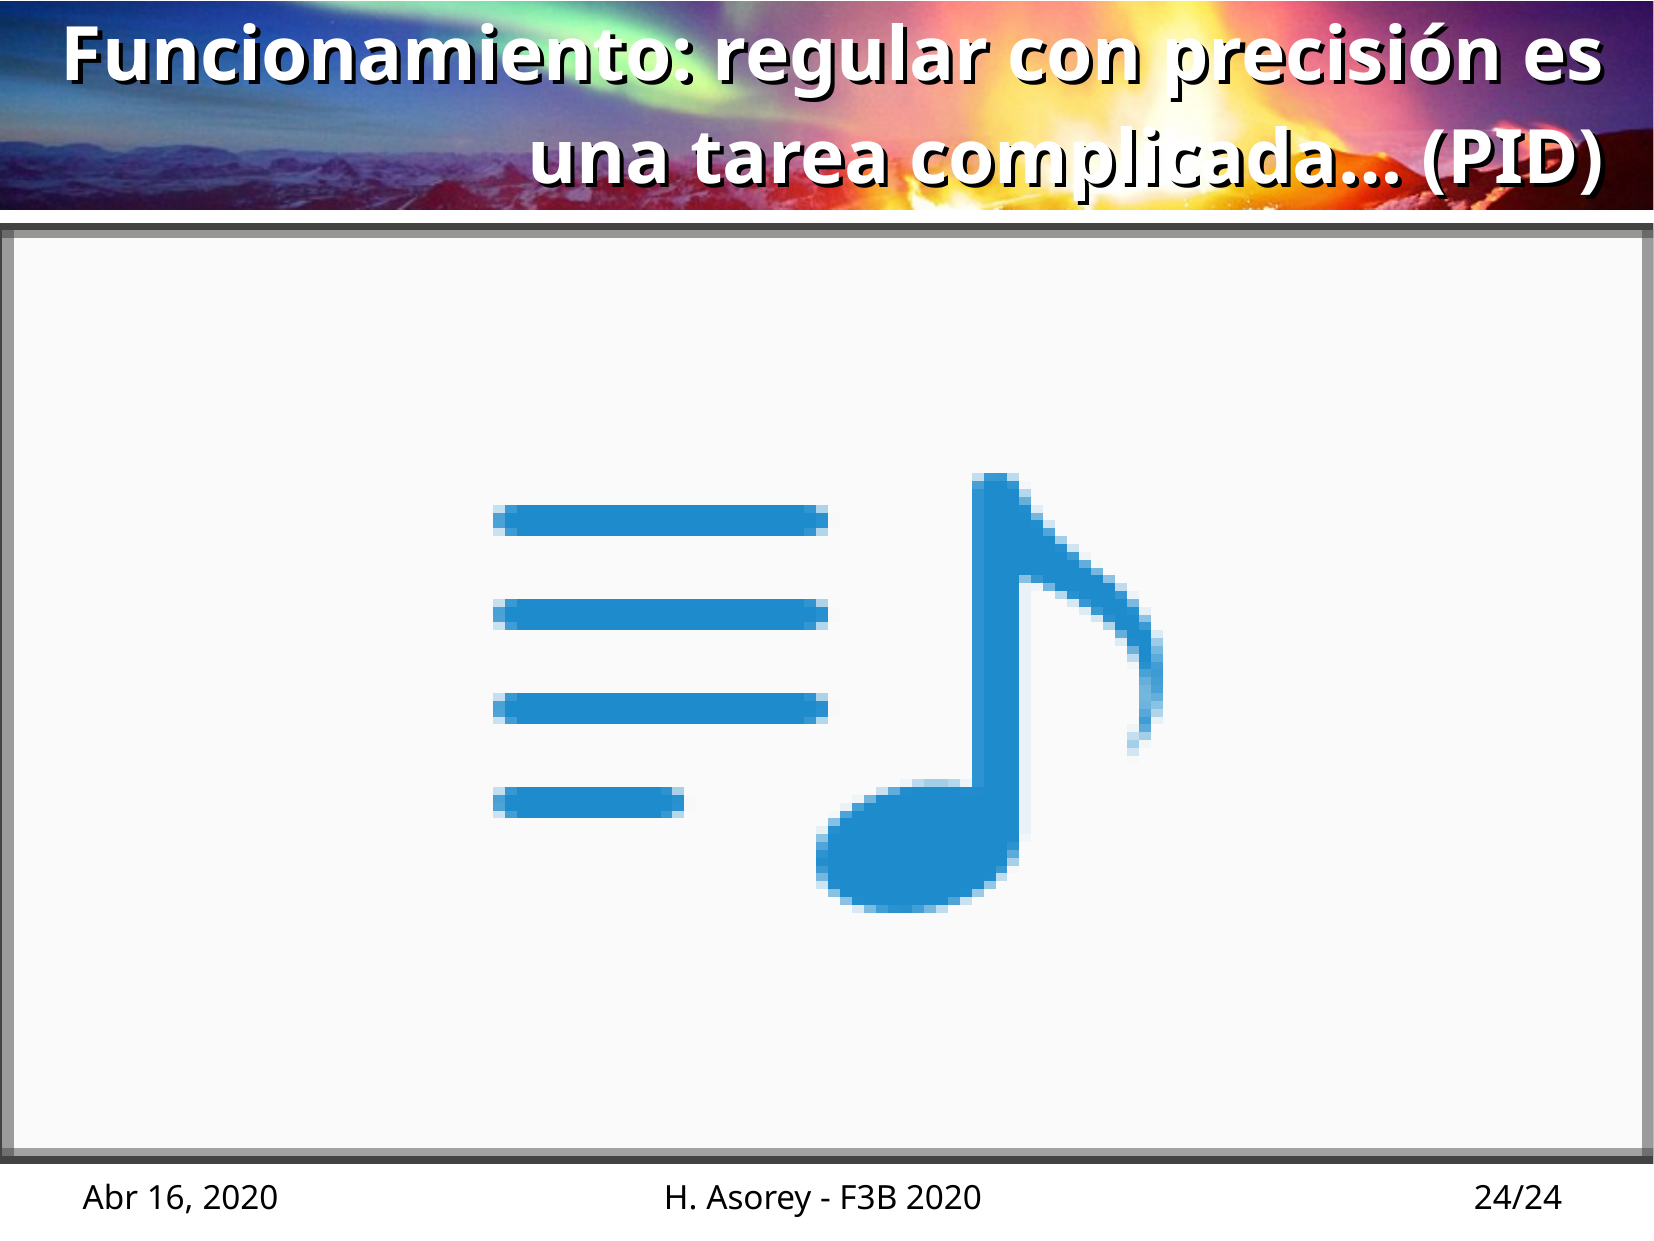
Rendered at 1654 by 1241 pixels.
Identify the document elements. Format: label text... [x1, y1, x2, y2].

picture [0, 1, 1654, 210]
text_box [0, 222, 1654, 1165]
title Funcionamiento: regular con precisión es una tarea complicada… (PID) [45, 11, 1606, 195]
